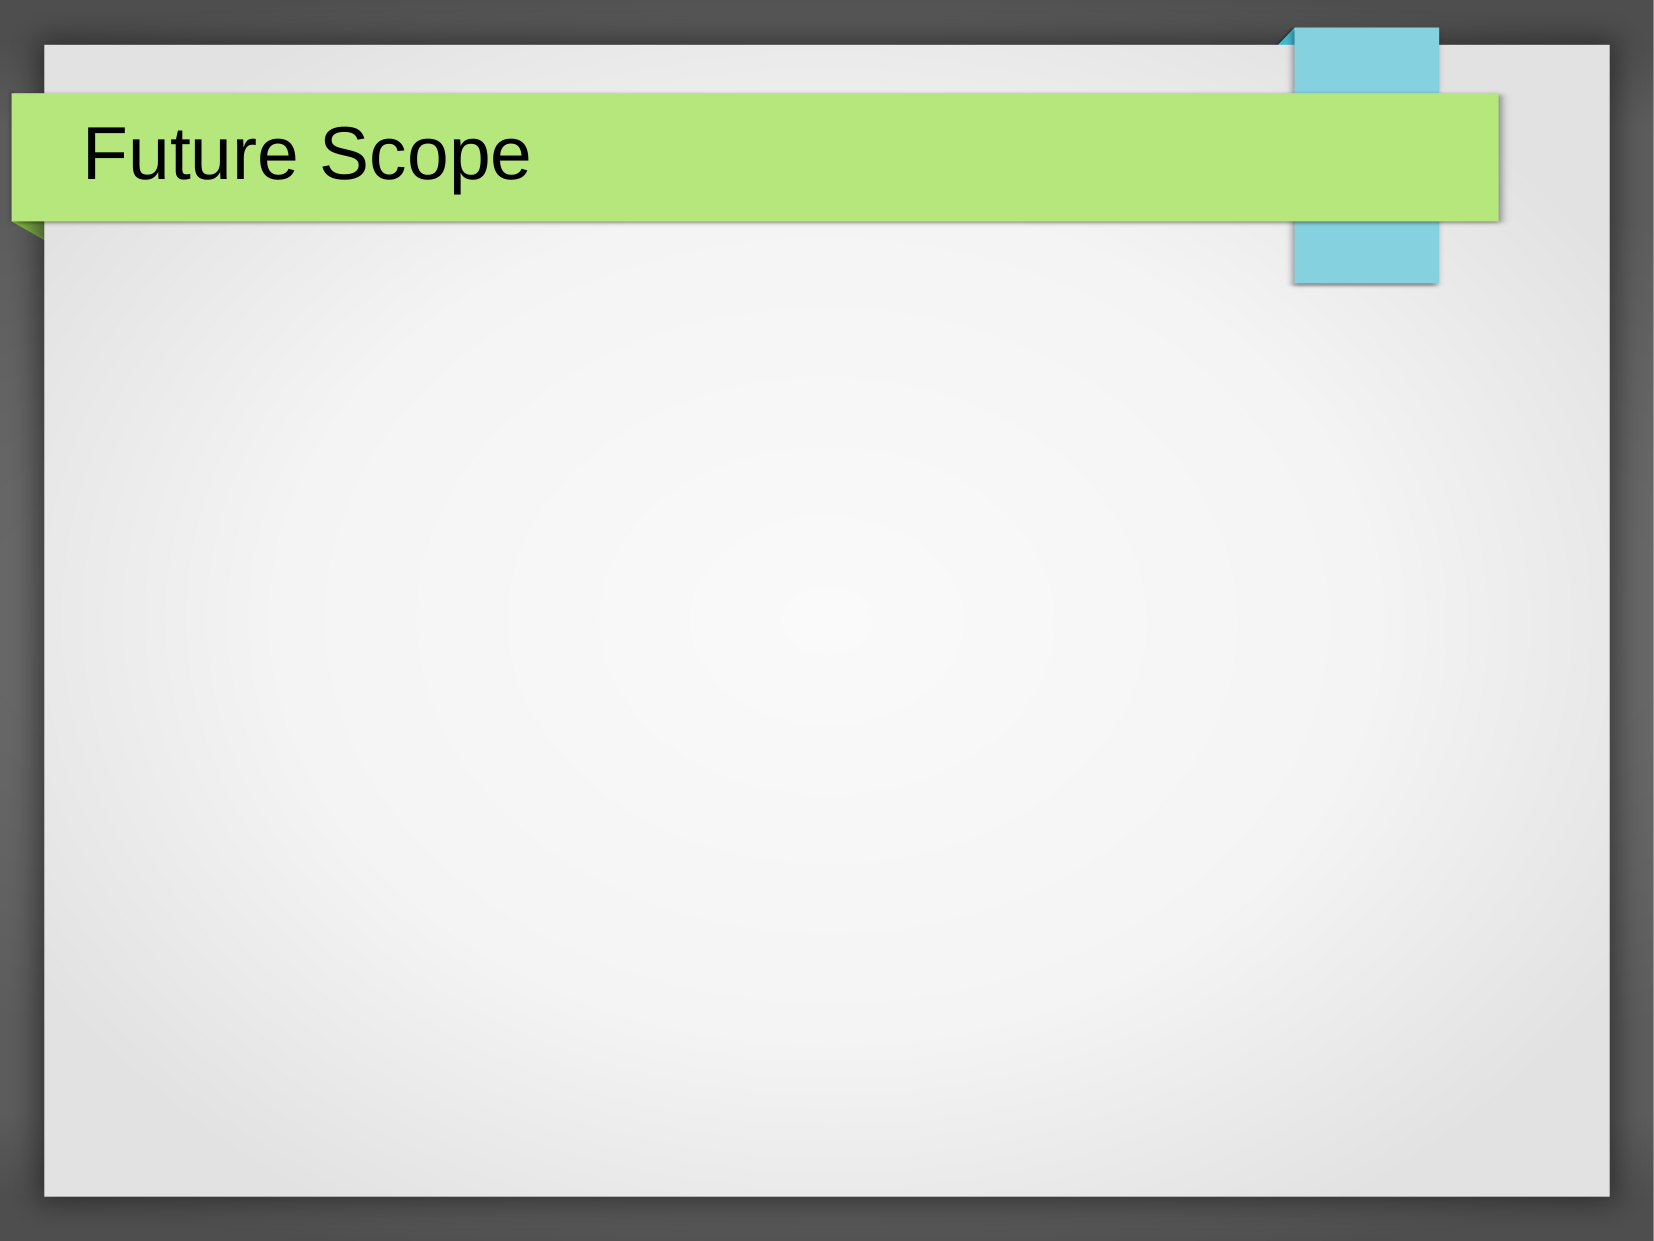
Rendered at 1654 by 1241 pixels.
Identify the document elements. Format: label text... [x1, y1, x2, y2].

title Future Scope [82, 94, 1264, 213]
picture [0, 0, 1654, 1241]
